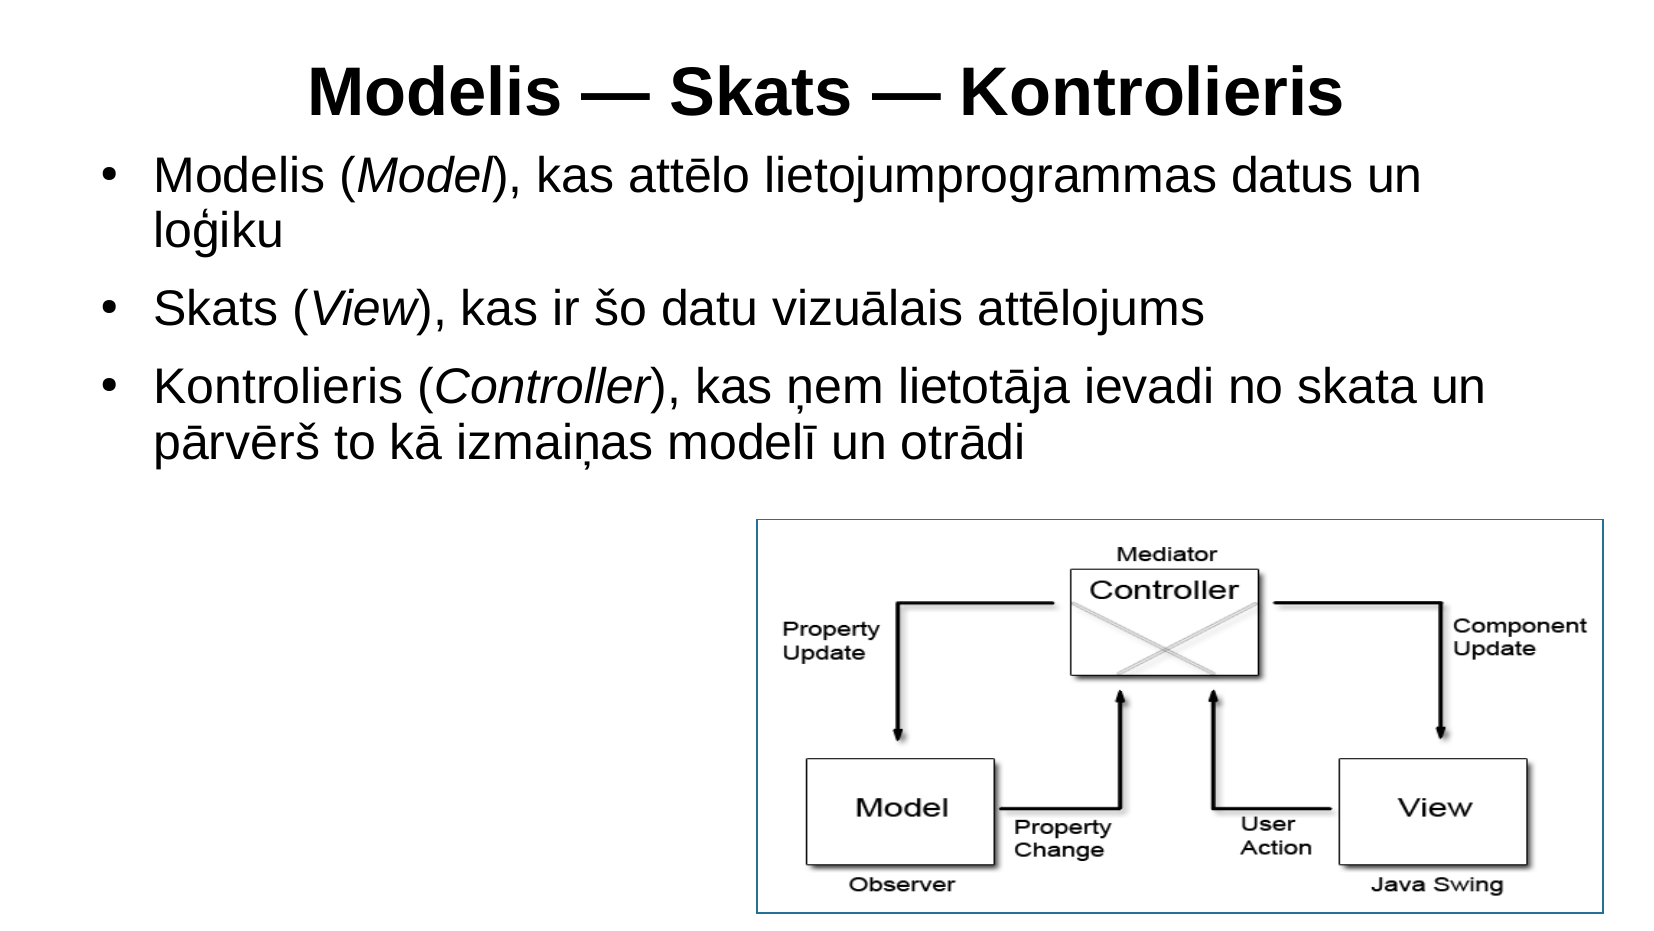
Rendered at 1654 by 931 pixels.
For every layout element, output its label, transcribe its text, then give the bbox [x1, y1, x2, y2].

list Modelis (Model), kas attēlo lietojumprogrammas datus un loģiku Skats (View), kas ir šo datu vizuālais attēlojums Kontrolieris (Controller), kas ņem lietotāja ievadi no skata un pārvērš to kā izmaiņas modelī un otrādi [82, 146, 1538, 622]
title Modelis — Skats — Kontrolieris [82, 37, 1571, 147]
picture [757, 520, 1603, 913]
